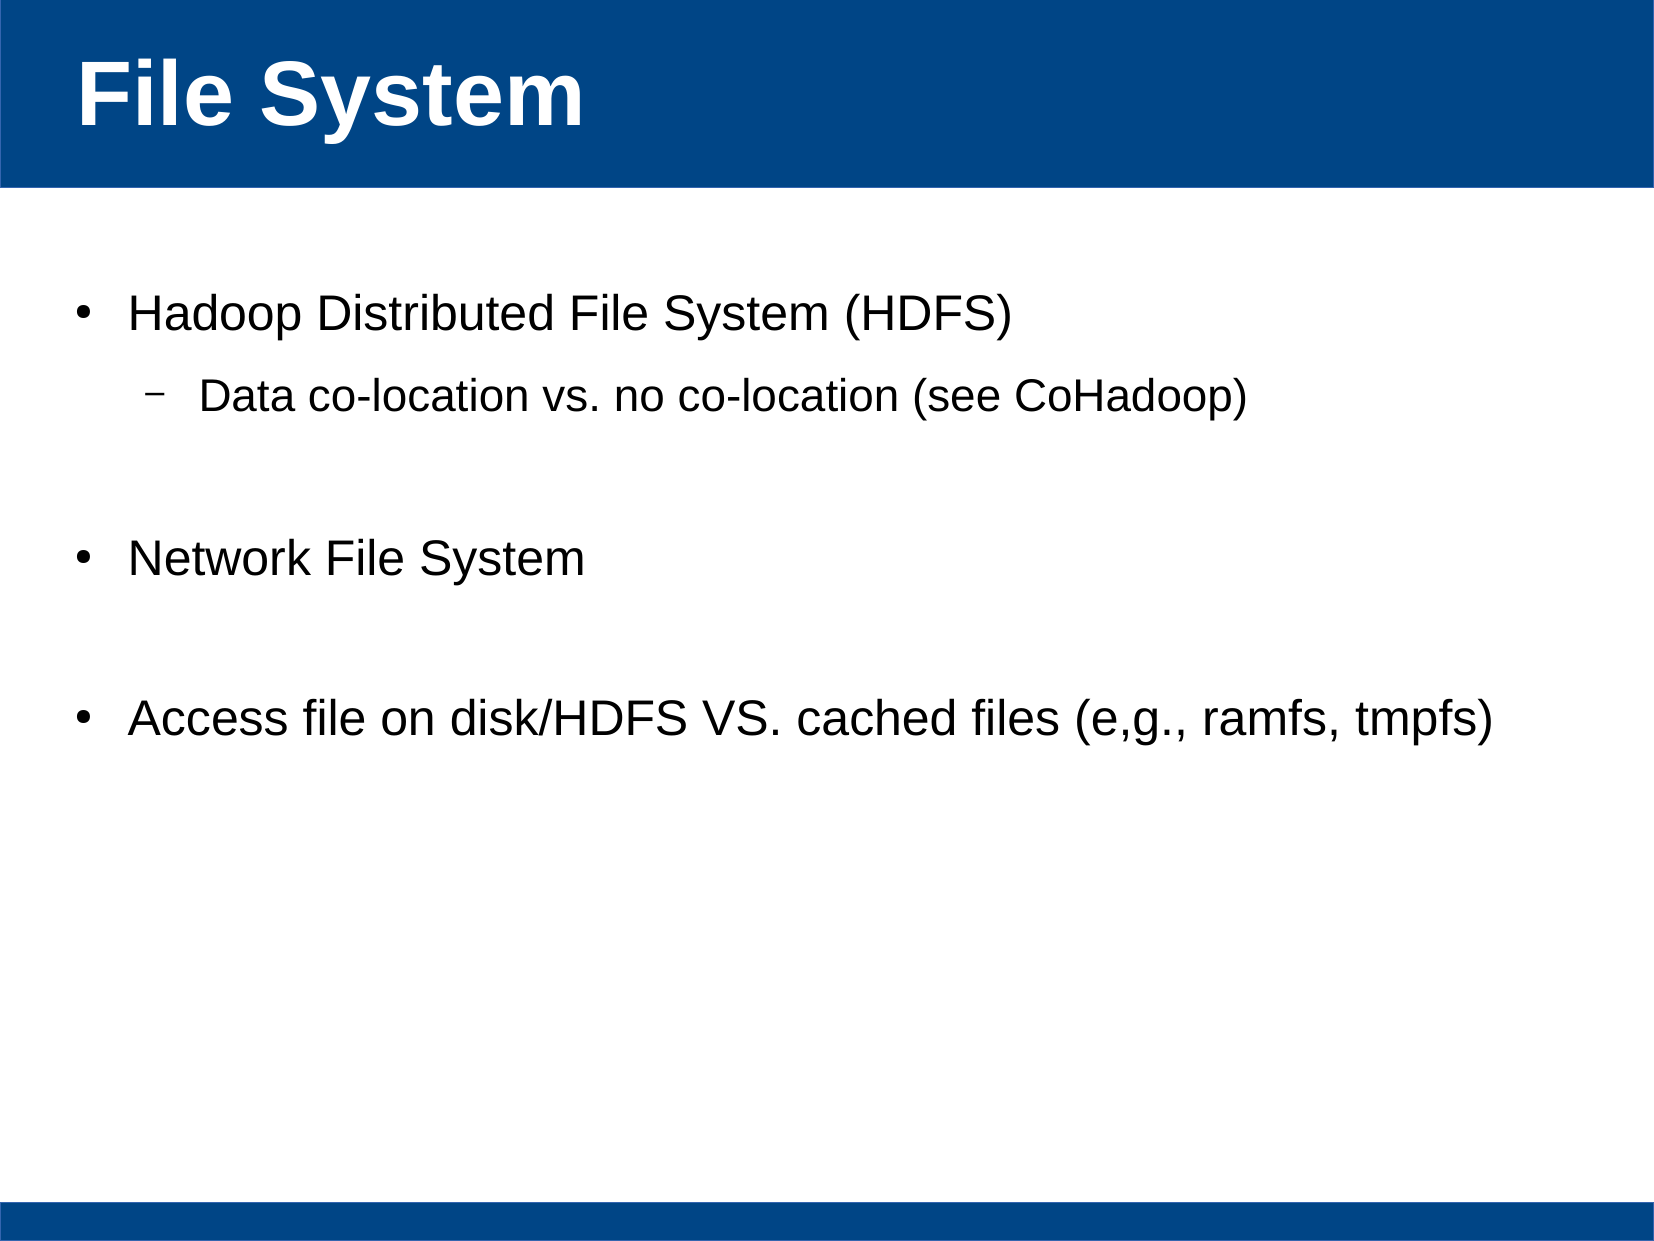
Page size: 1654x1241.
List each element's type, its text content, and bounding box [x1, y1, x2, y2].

list Hadoop Distributed File System (HDFS) Data co-location vs. no co-location (see CoHadoop) Network File System Access file on disk/HDFS VS. cached files (e,g., ramfs, tmpfs) [56, 285, 1546, 1005]
title File System [0, 0, 1654, 188]
